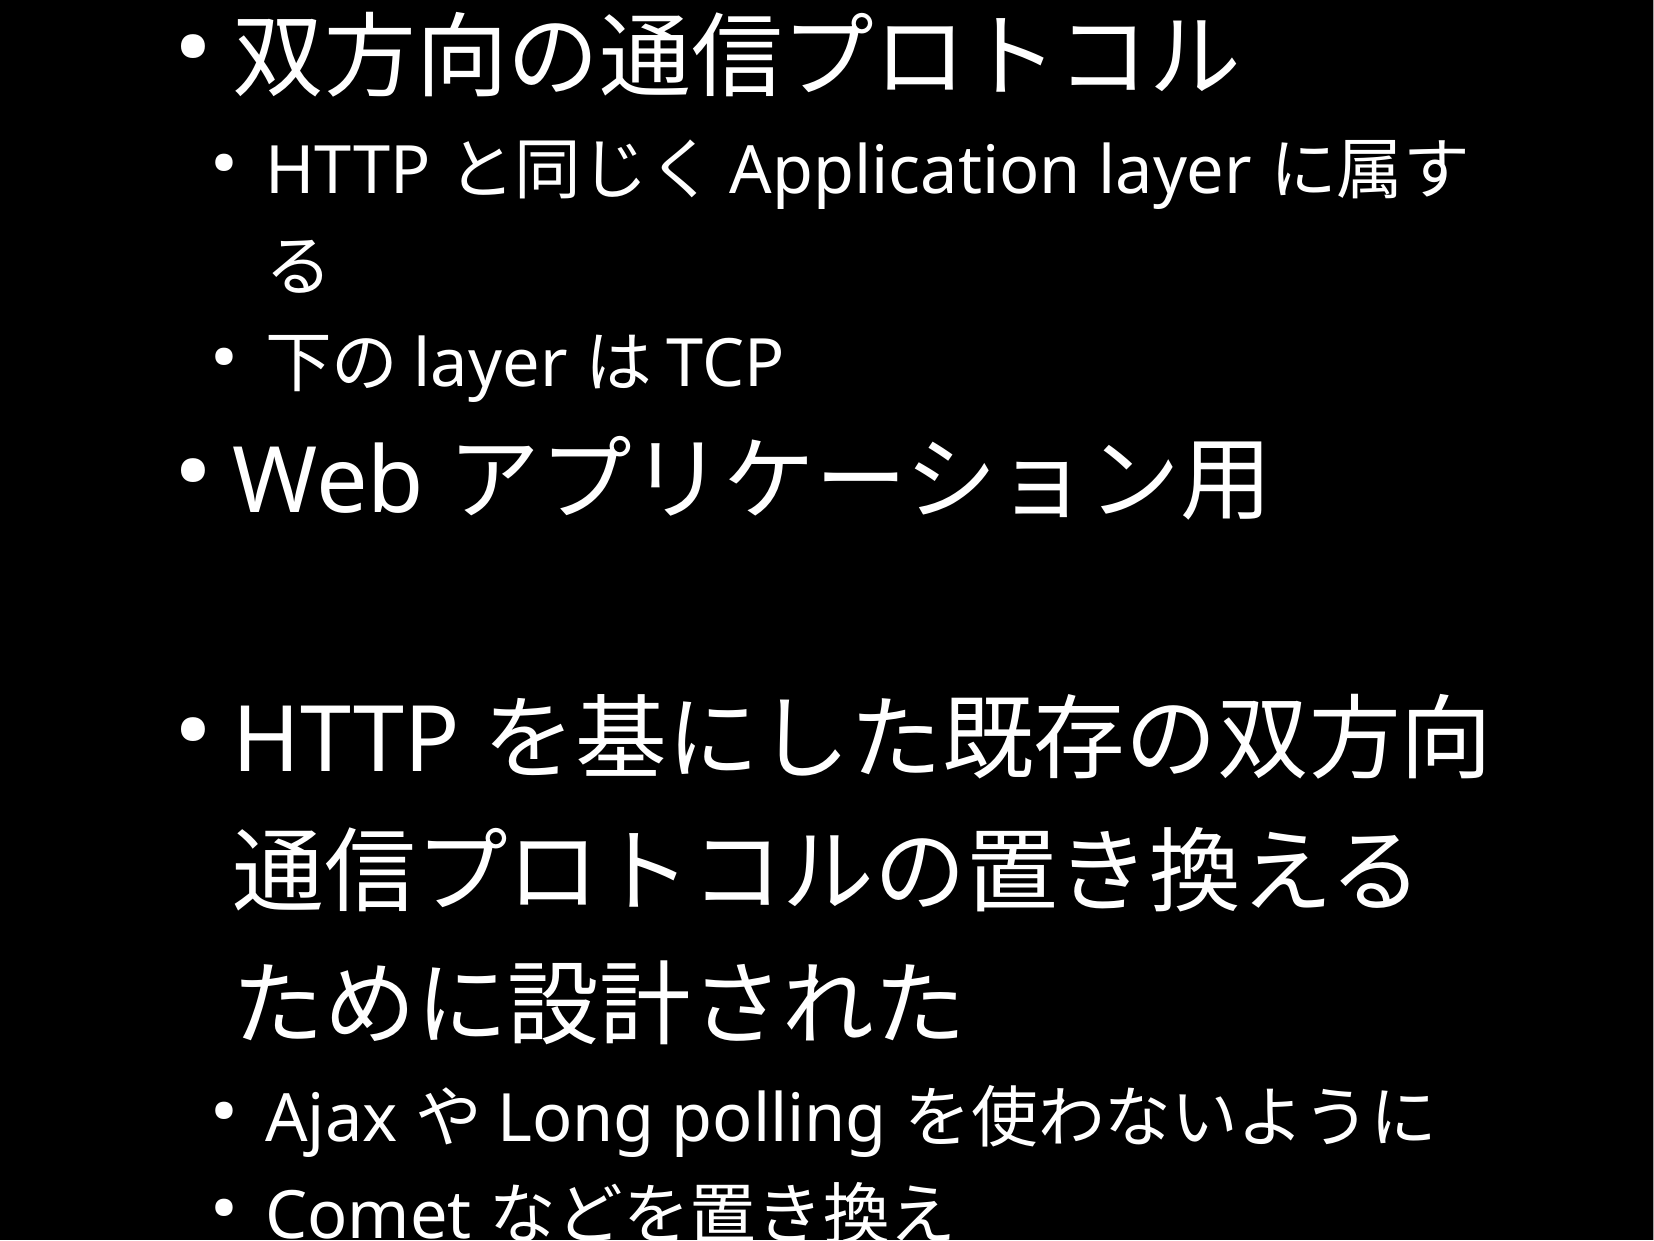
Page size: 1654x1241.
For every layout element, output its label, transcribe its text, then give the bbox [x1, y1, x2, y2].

text_box 双方向の通信プロトコル HTTP と同じく Application layer に属する 下の layer は TCP Web アプリケーション用 HTTP を基にした既存の双方向通信プロトコルの置き換えるために設計された Ajax や Long polling を使わないように Comet などを置き換え [176, 177, 1512, 1063]
